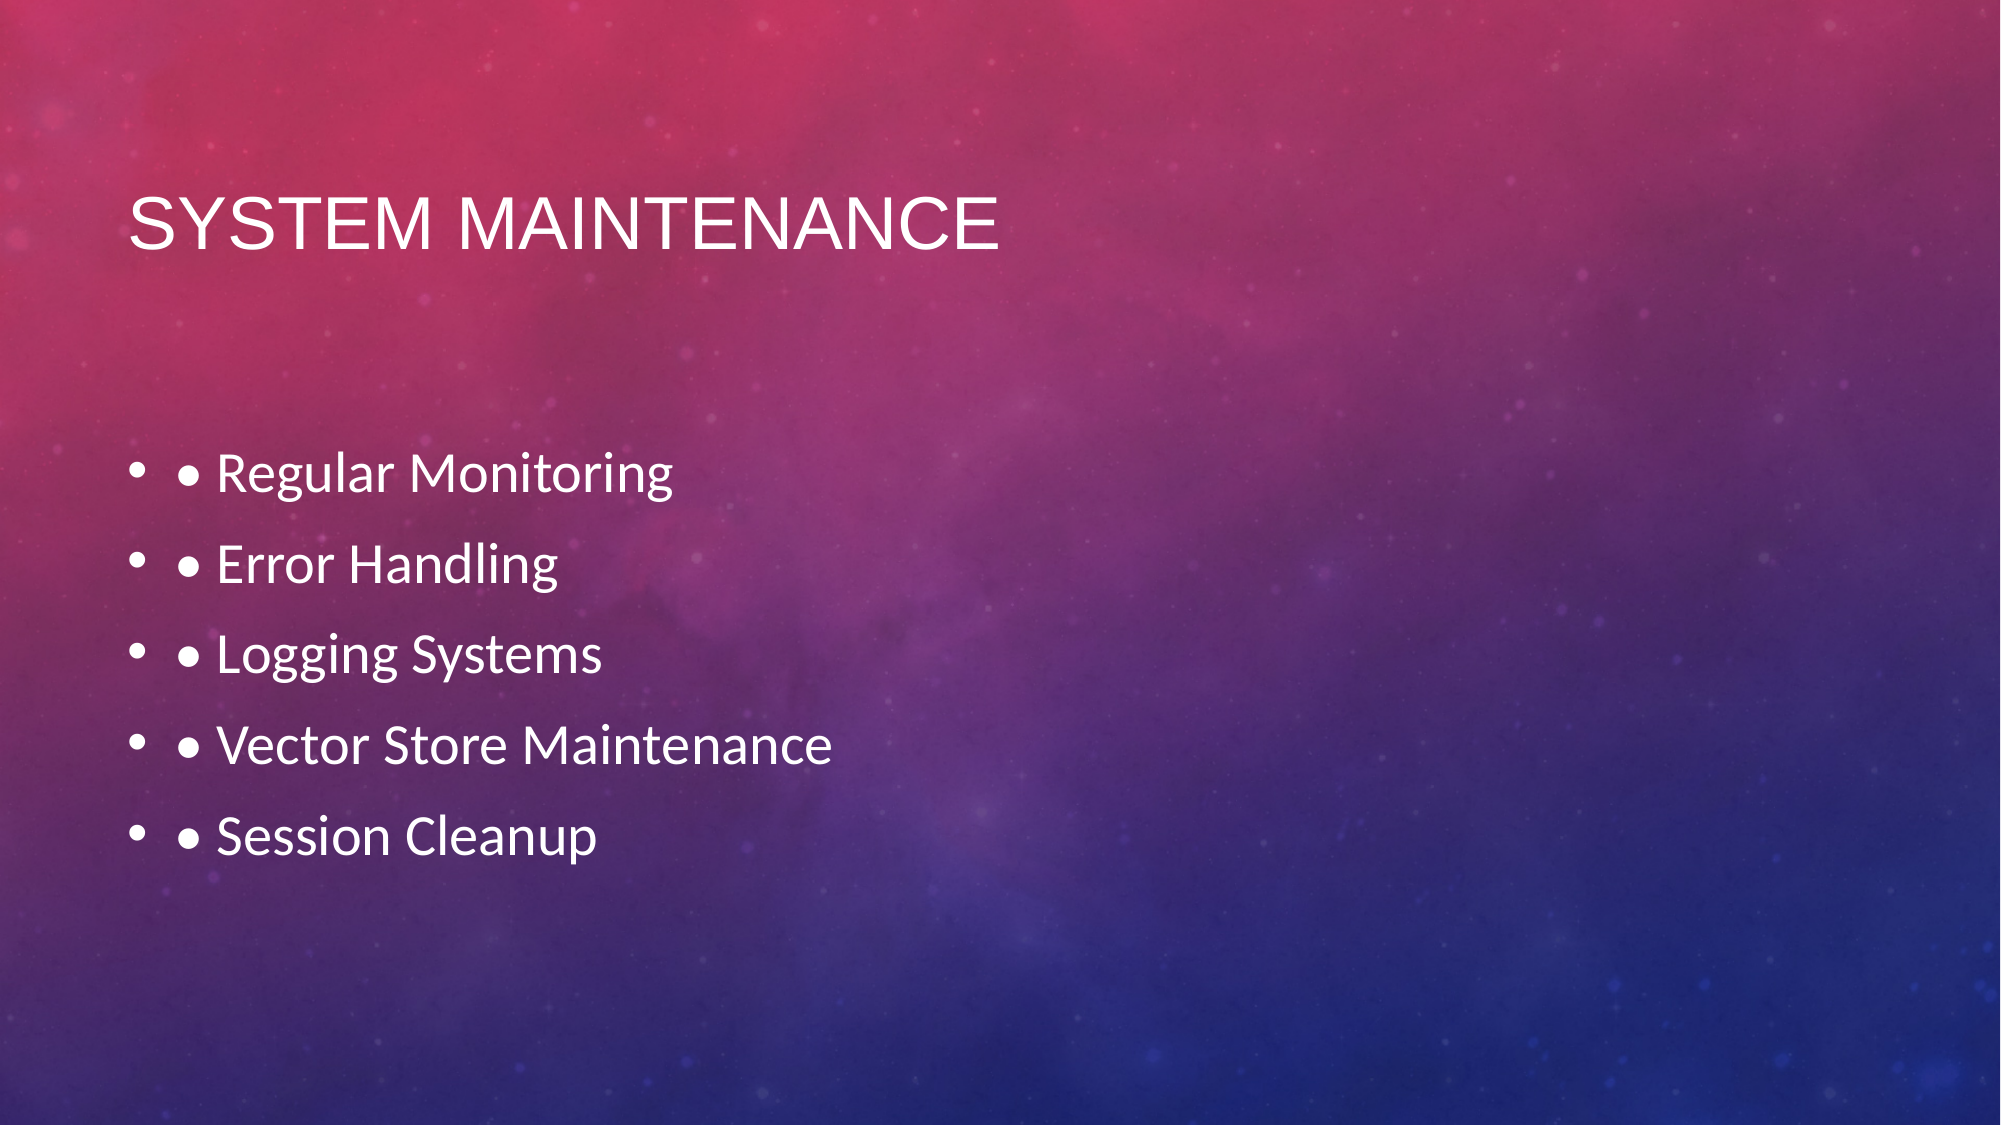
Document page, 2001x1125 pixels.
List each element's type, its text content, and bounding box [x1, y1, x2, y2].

title System Maintenance [112, 99, 1775, 339]
list • Regular Monitoring • Error Handling • Logging Systems • Vector Store Maintenance • Session Cleanup [112, 351, 1775, 950]
picture [0, 0, 2001, 1125]
